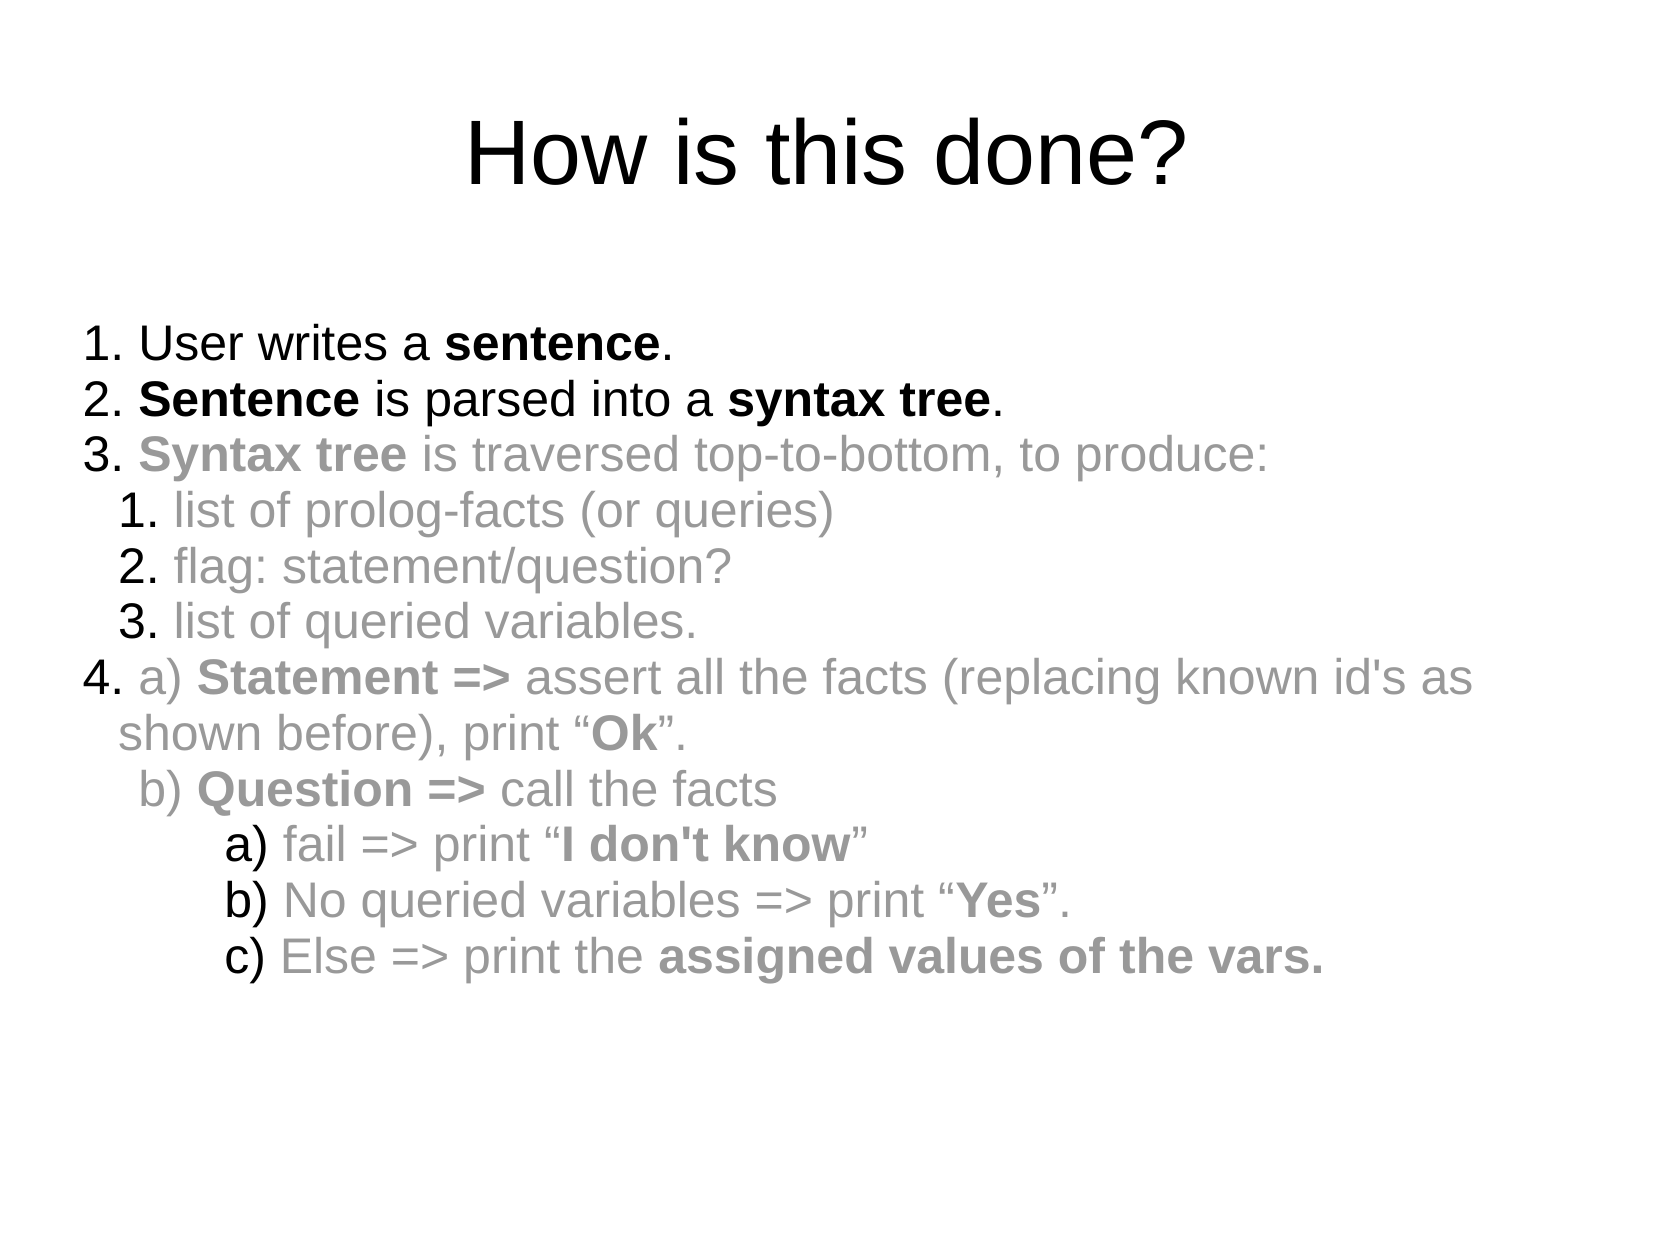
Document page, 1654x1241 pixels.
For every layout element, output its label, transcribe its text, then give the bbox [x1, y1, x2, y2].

subtitle User writes a sentence. Sentence is parsed into a syntax tree. Syntax tree is traversed top-to-bottom, to produce: list of prolog-facts (or queries) flag: statement/question? list of queried variables. a) Statement => assert all the facts (replacing known id's as shown before), print “Ok”. b) Question => call the facts fail => print “I don't know” No queried variables => print “Yes”. Else => print the assigned values of the vars. [82, 289, 1571, 1010]
title How is this done? [82, 49, 1571, 257]
